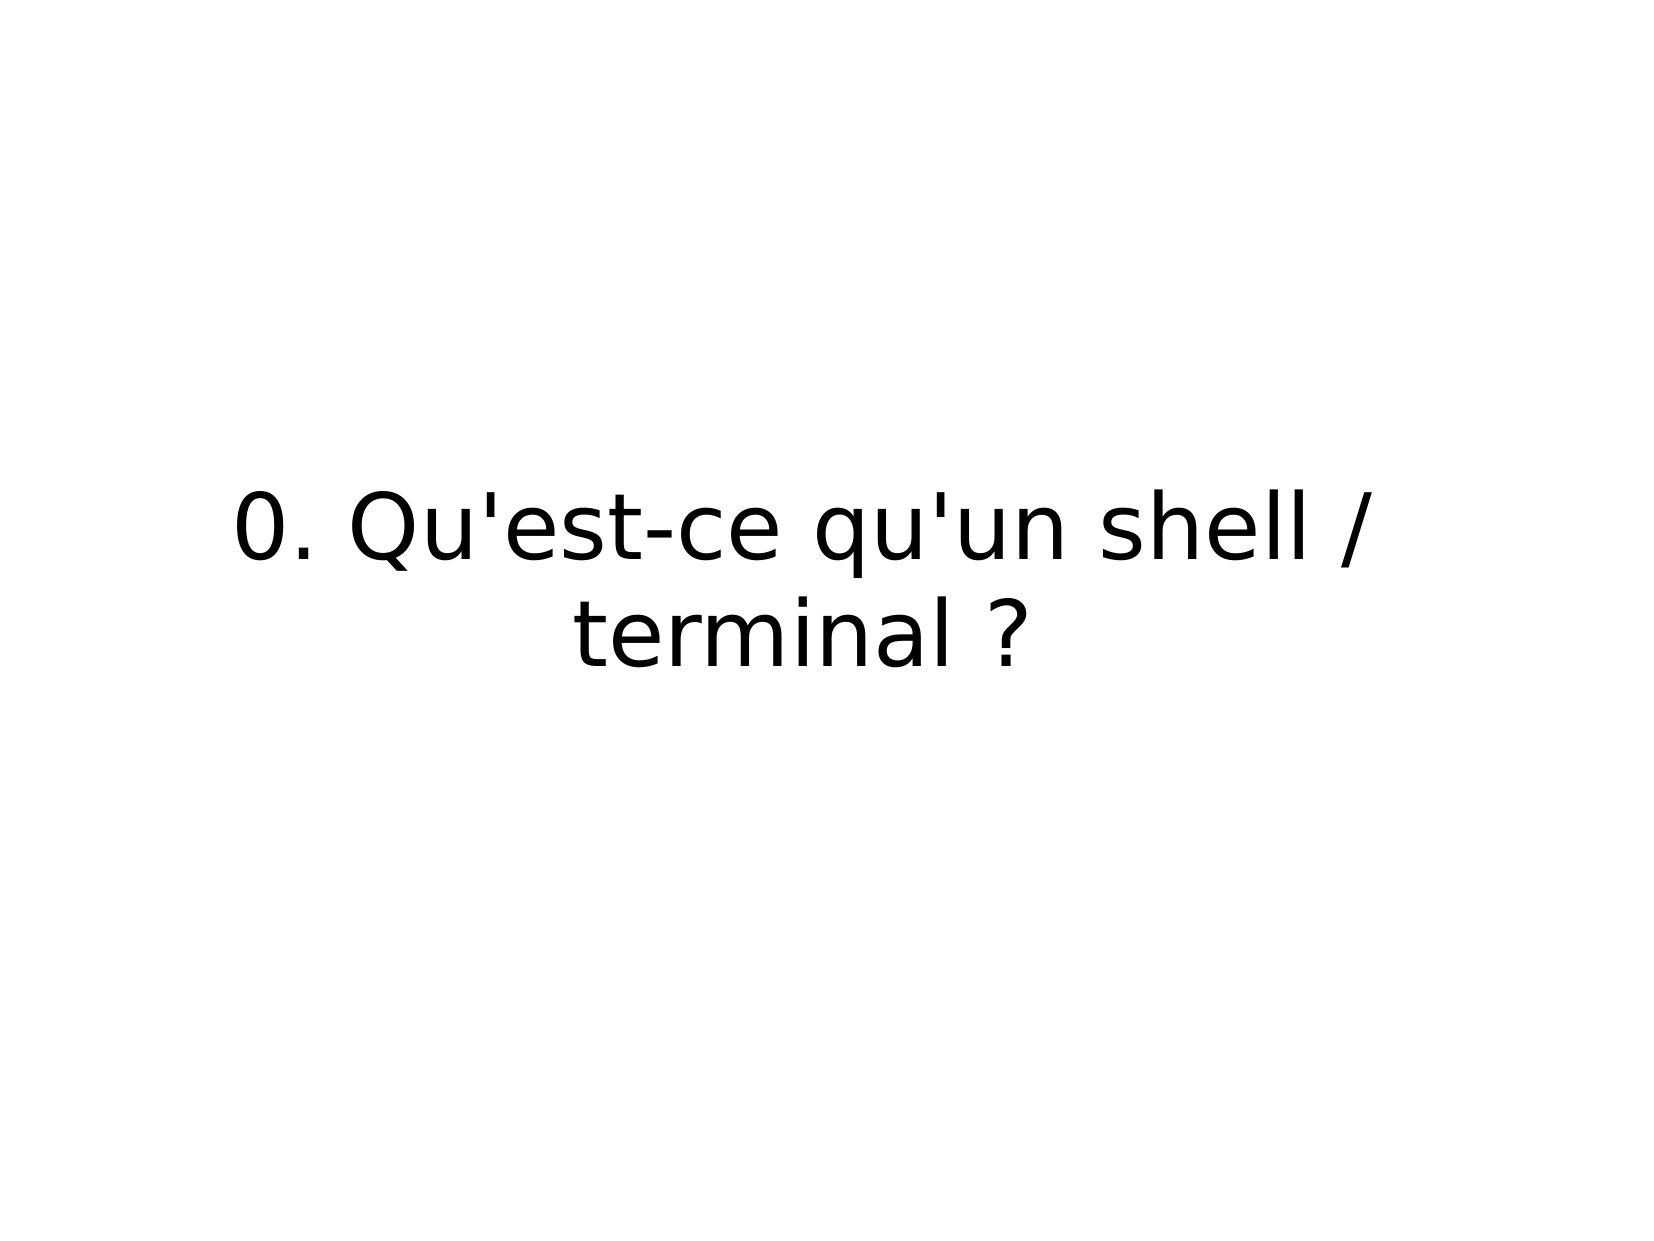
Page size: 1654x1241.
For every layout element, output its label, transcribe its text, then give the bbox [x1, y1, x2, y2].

title 0. Qu'est-ce qu'un shell / terminal ? [59, 474, 1548, 689]
